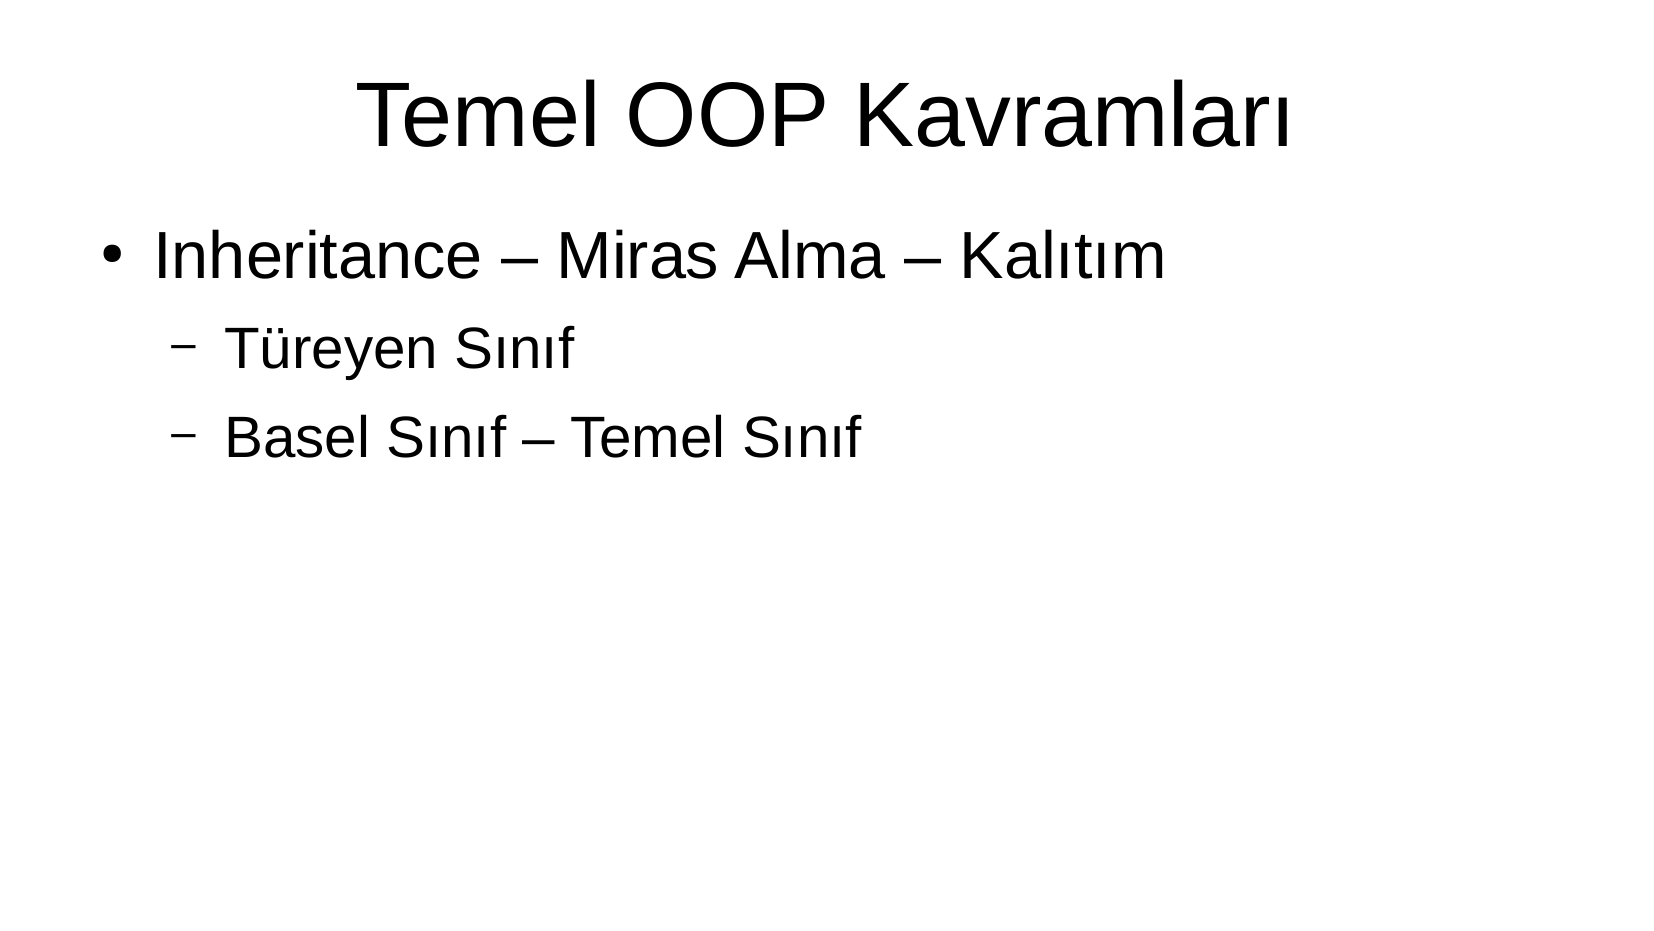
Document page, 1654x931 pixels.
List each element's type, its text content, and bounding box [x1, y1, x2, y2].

title Temel OOP Kavramları [82, 37, 1571, 193]
list Inheritance – Miras Alma – Kalıtım Türeyen Sınıf Basel Sınıf – Temel Sınıf [82, 217, 1571, 758]
